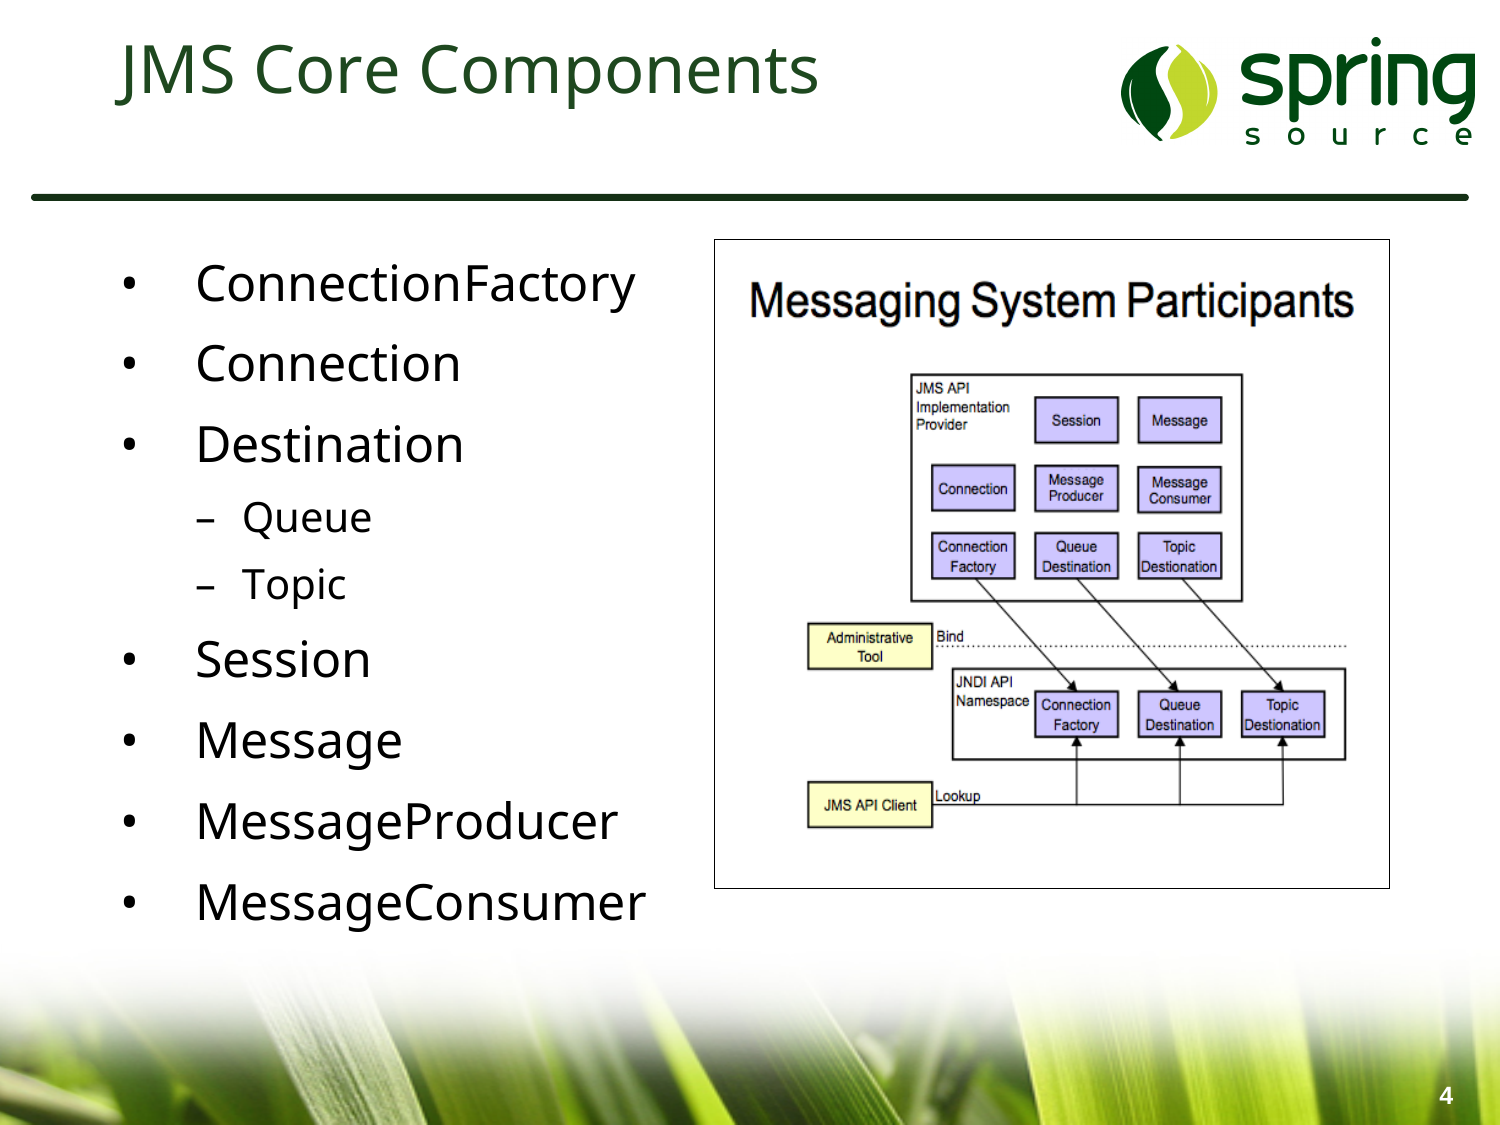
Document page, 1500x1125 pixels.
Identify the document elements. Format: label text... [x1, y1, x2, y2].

title JMS Core Components [105, 15, 1138, 178]
picture [1138, 37, 1475, 145]
list ConnectionFactory Connection Destination Queue Topic Session Message MessageProducer MessageConsumer [105, 239, 1396, 951]
text_box [714, 239, 1390, 889]
picture [0, 944, 1500, 1125]
picture [723, 269, 1377, 855]
